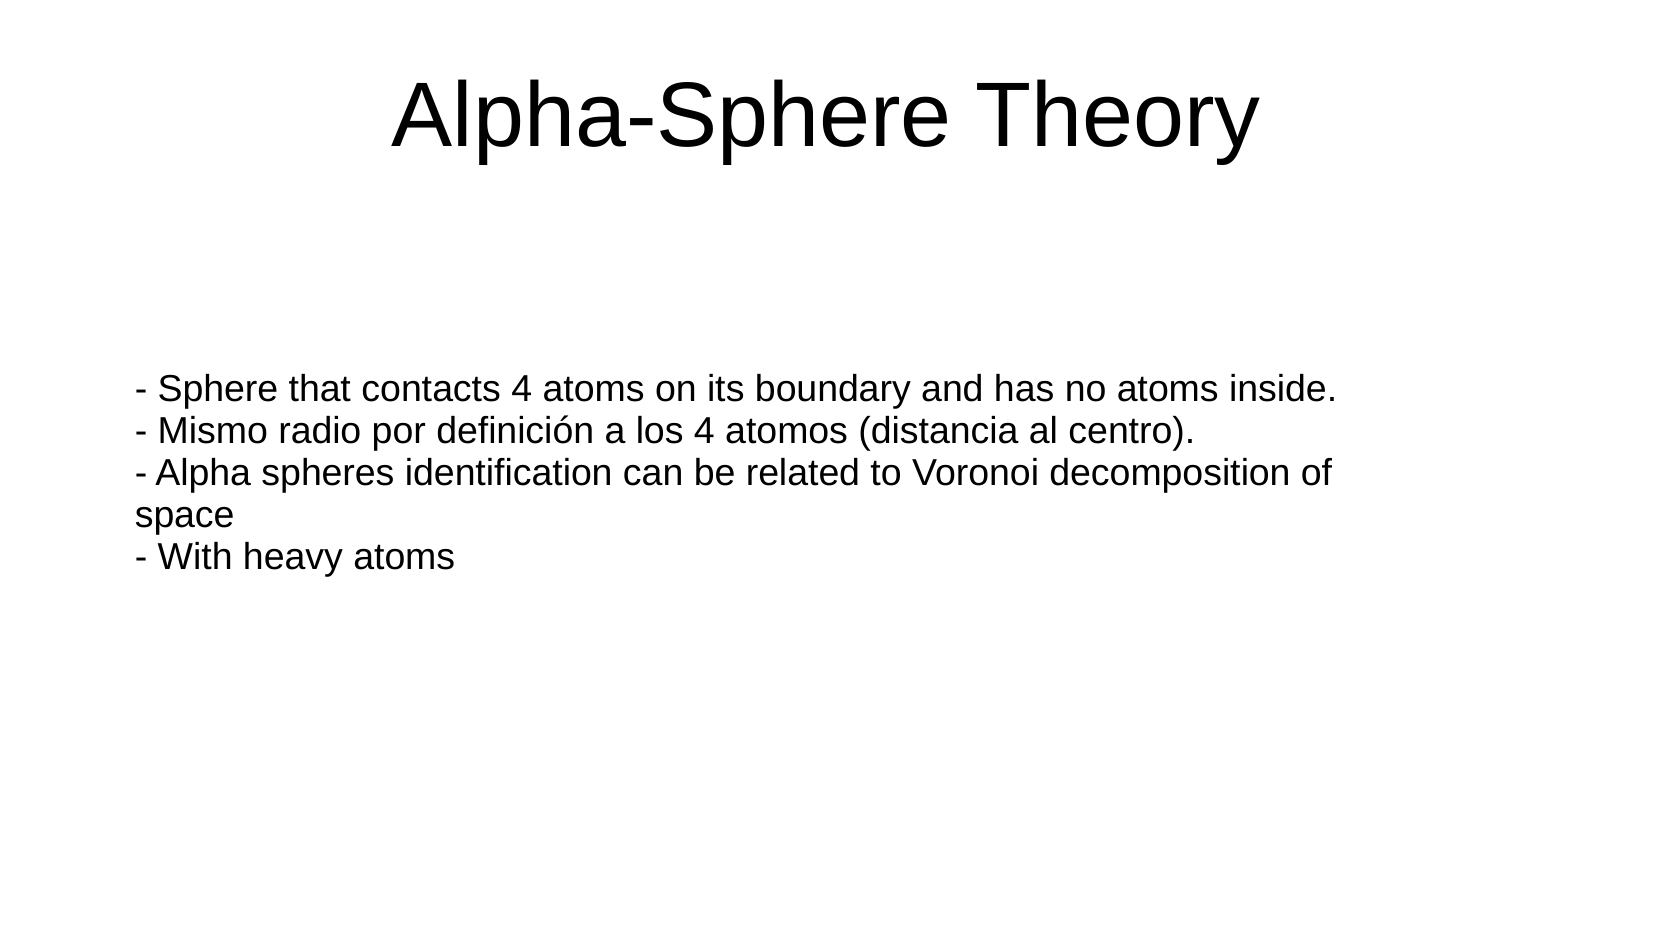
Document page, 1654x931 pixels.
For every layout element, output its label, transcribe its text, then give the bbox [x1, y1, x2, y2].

text_box - Sphere that contacts 4 atoms on its boundary and has no atoms inside. - Mismo radio por definición a los 4 atomos (distancia al centro). - Alpha spheres identification can be related to Voronoi decomposition of space - With heavy atoms [120, 360, 1441, 585]
title Alpha-Sphere Theory [82, 37, 1571, 193]
